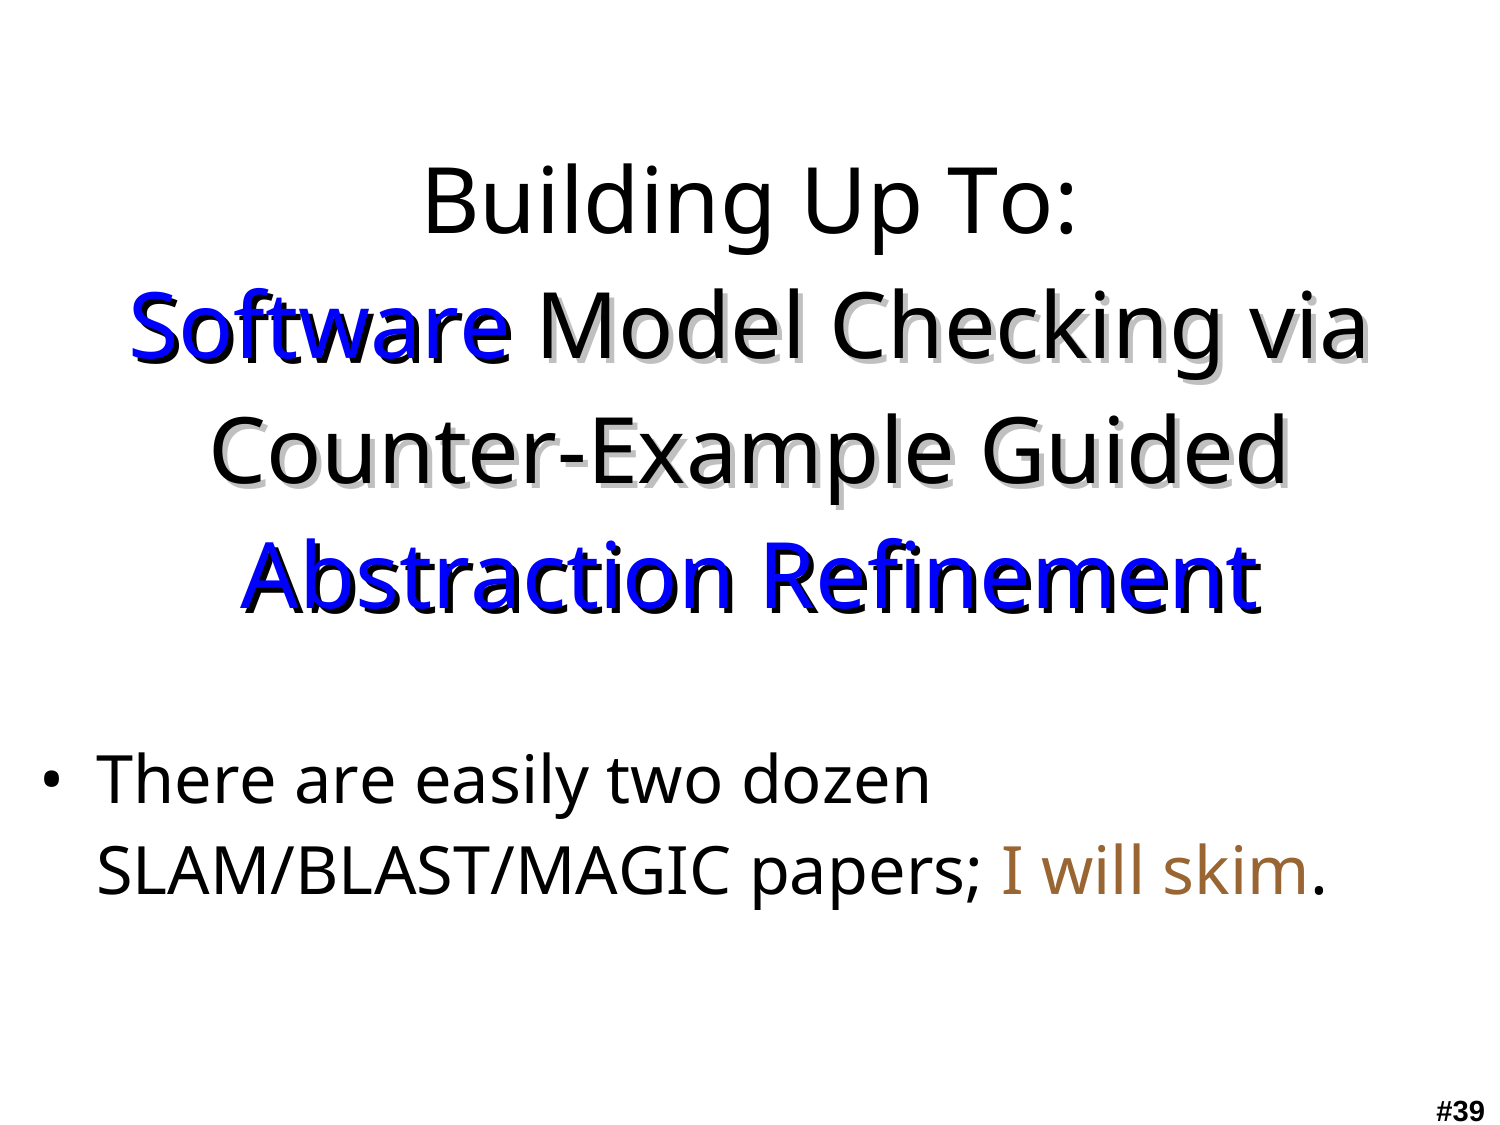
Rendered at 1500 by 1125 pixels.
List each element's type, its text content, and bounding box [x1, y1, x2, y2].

title Building Up To: Software Model Checking via Counter-Example Guided Abstraction Refinement [24, 120, 1476, 651]
list There are easily two dozen SLAM/BLAST/MAGIC papers; I will skim. [24, 725, 1476, 1101]
